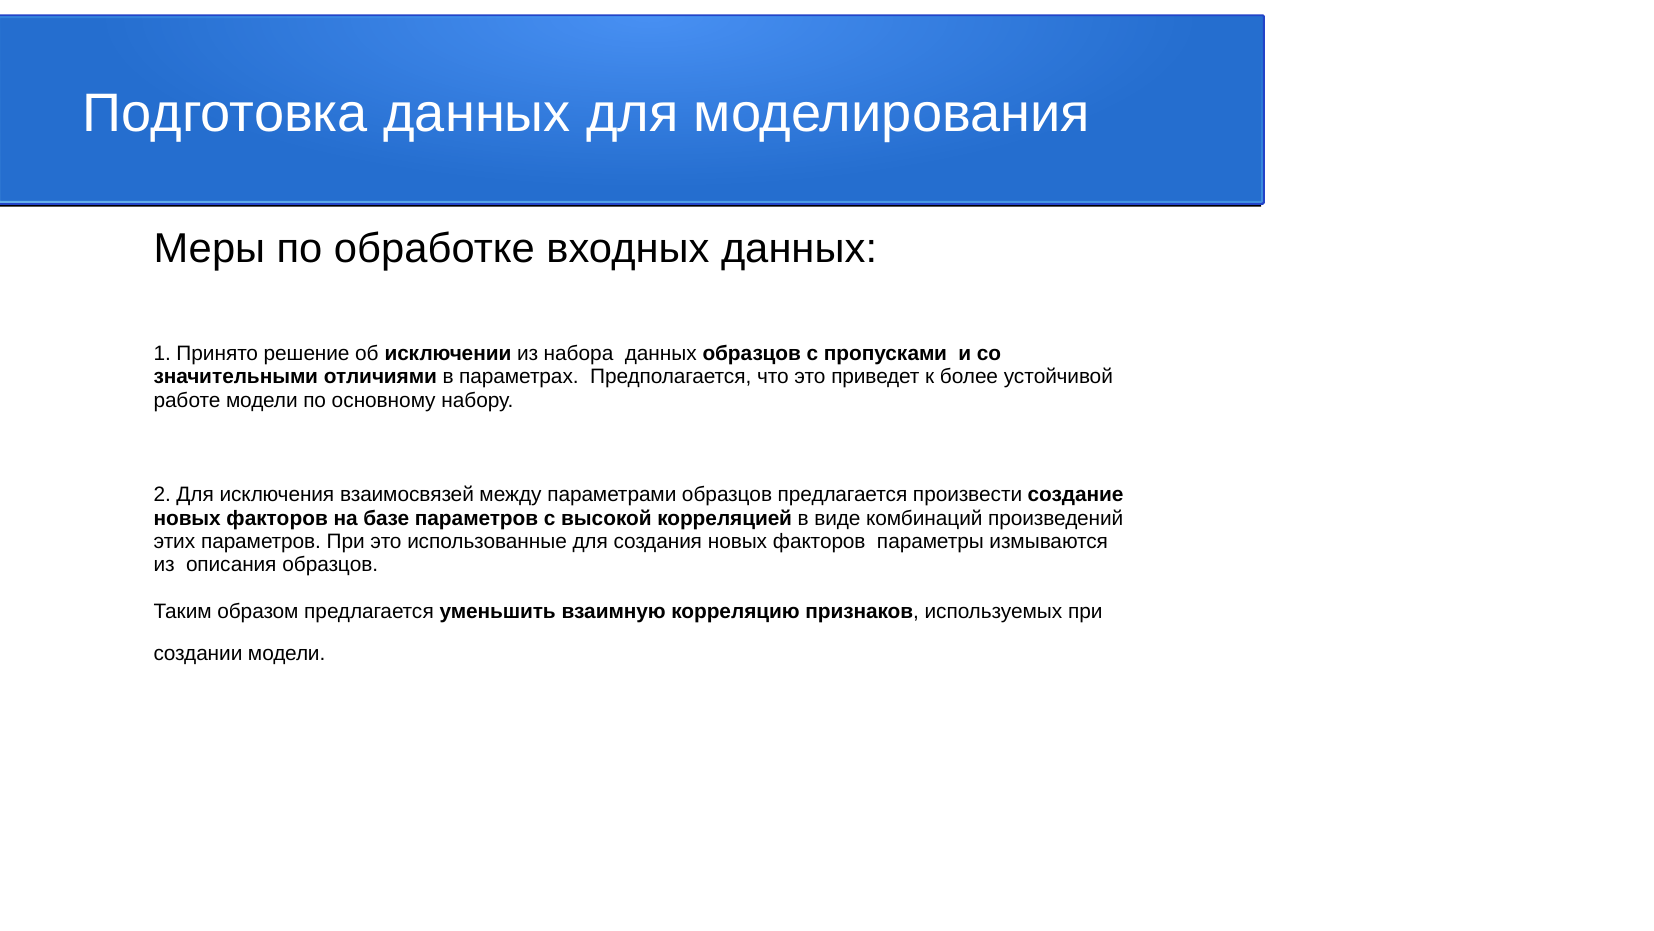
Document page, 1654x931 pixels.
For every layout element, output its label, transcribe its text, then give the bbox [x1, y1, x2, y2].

title Подготовка данных для моделирования [82, 35, 1235, 189]
list Меры по обработке входных данных: 1. Принято решение об исключении из набора данных образцов с пропусками и со значительными отличиями в параметрах. Предполагается, что это приведет к более устойчивой работе модели по основному набору. 2. Для исключения взаимосвязей между параметрами образцов предлагается произвести создание новых факторов на базе параметров с высокой корреляцией в виде комбинаций произведений этих параметров. При это использованные для создания новых факторов параметры измываются из описания образцов. Таким образом предлагается уменьшить взаимную корреляцию признаков, используемых при создании модели. [82, 224, 1126, 764]
